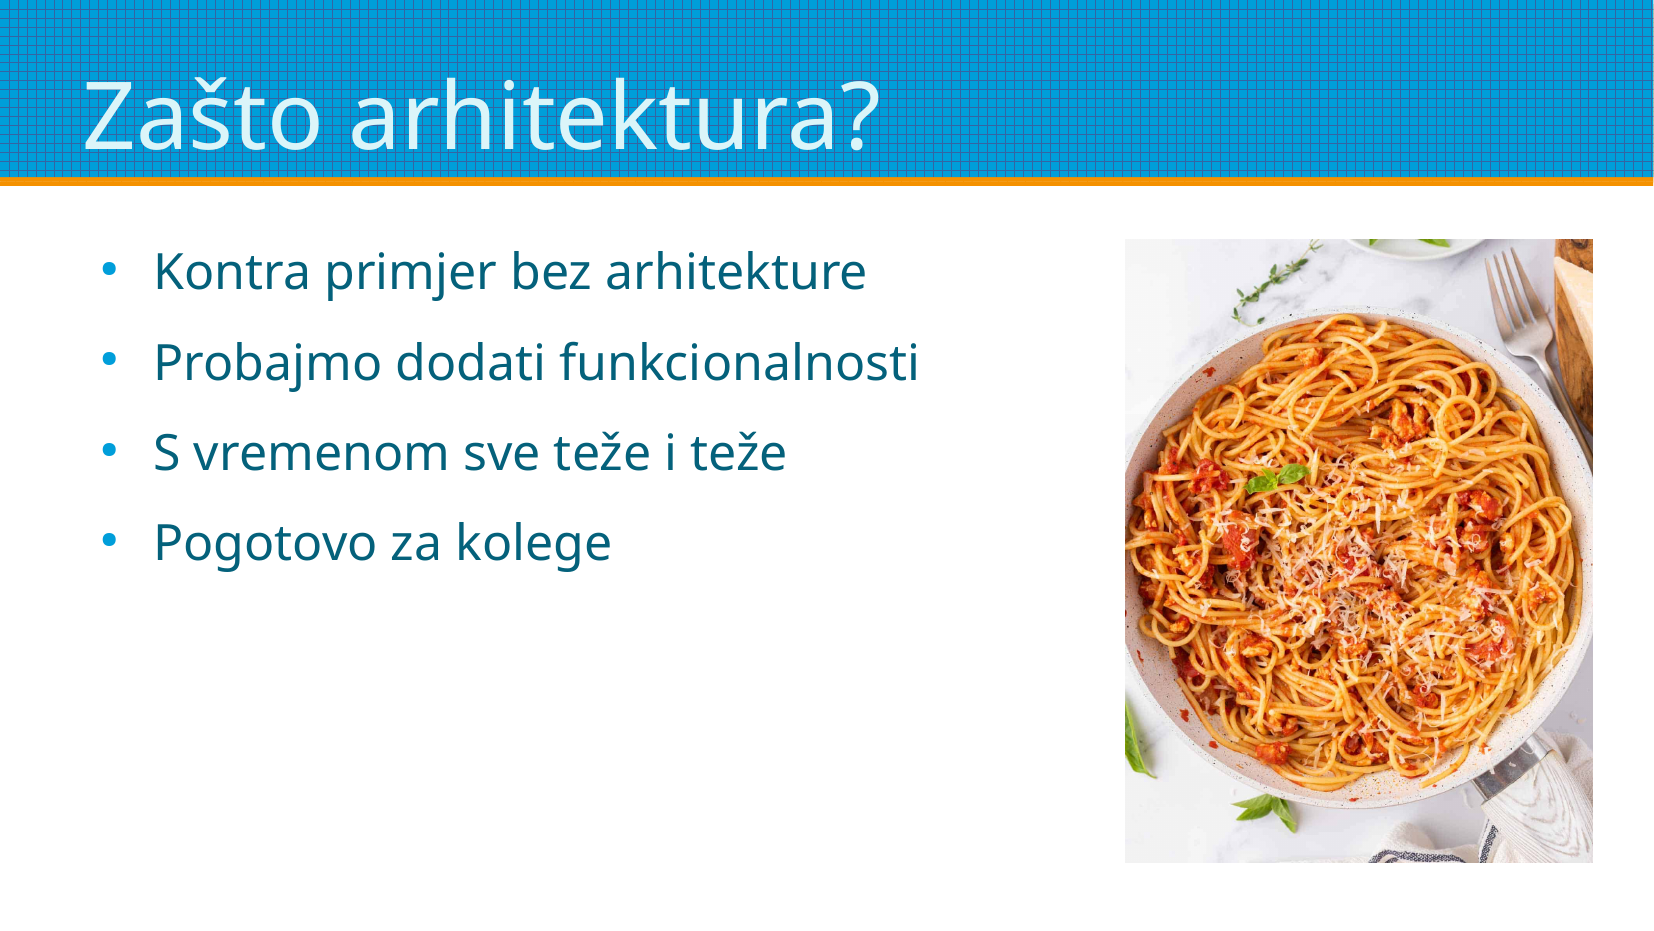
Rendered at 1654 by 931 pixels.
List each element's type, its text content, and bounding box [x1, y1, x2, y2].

picture [1125, 239, 1593, 863]
title Zašto arhitektura? [82, 14, 1571, 178]
list Kontra primjer bez arhitekture Probajmo dodati funkcionalnosti S vremenom sve teže i teže Pogotovo za kolege [82, 236, 1571, 813]
